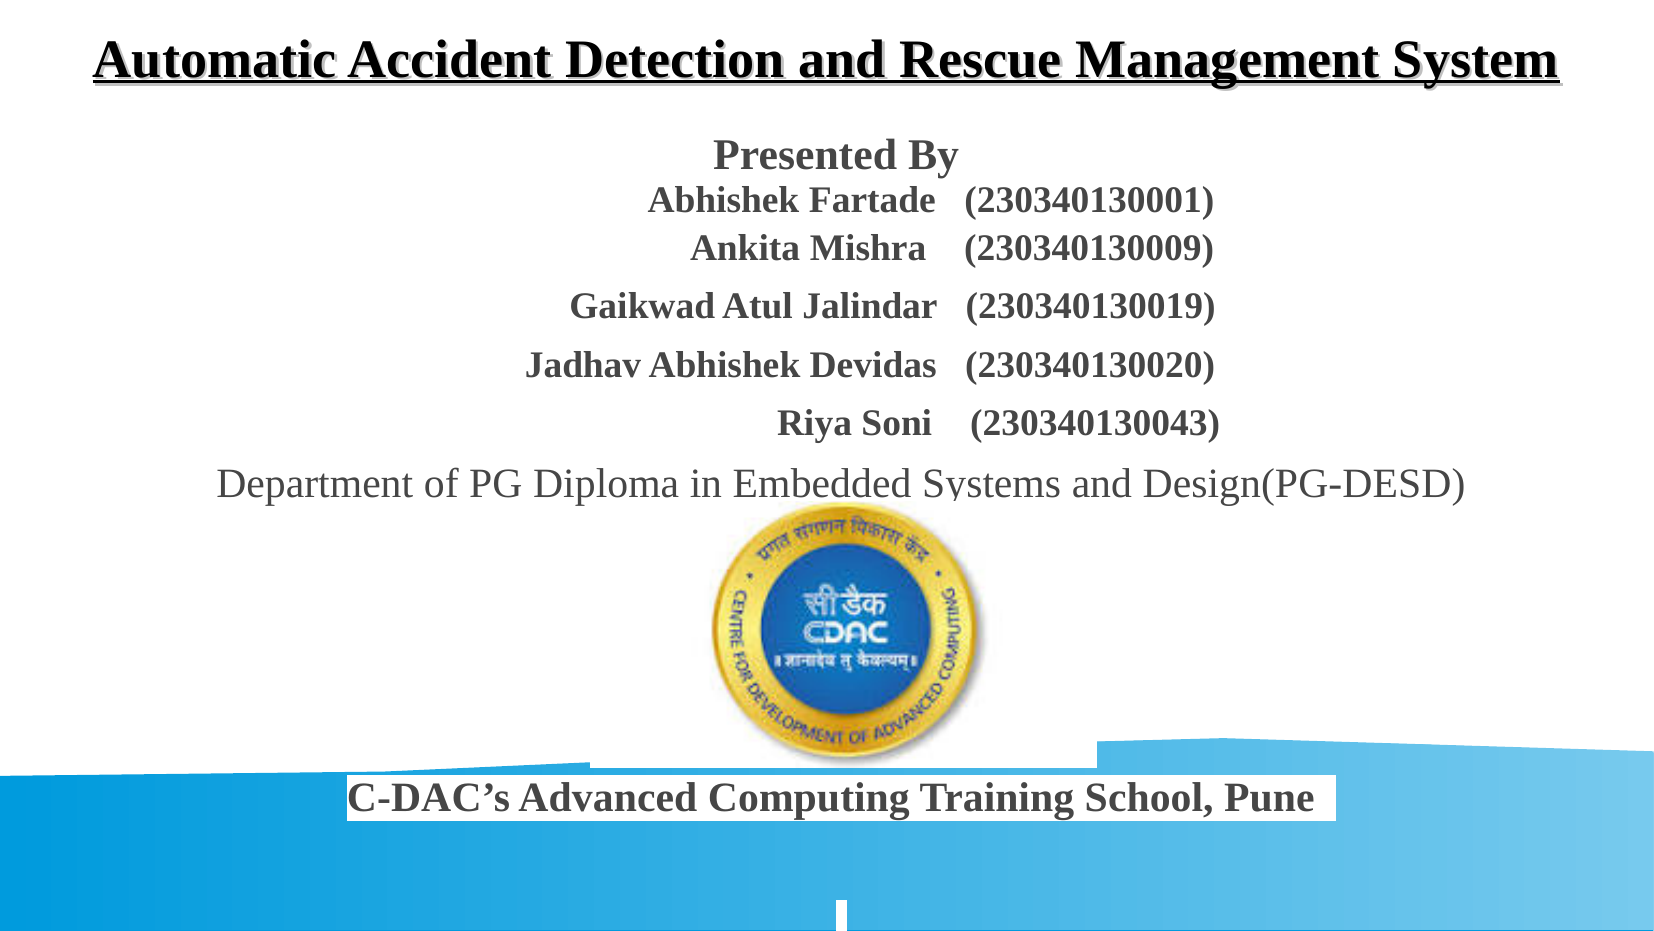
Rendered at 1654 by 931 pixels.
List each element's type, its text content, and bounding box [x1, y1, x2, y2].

picture [590, 501, 1097, 768]
subtitle Presented By Abhishek Fartade (230340130001) Ankita Mishra (230340130009) Gaikwad Atul Jalindar (230340130019) Jadhav Abhishek Devidas (230340130020) Riya Soni (230340130043) Department of PG Diploma in Embedded Systems and Design(PG-DESD) C-DAC’s Advanced Computing Training School, Pune [59, 0, 1625, 931]
